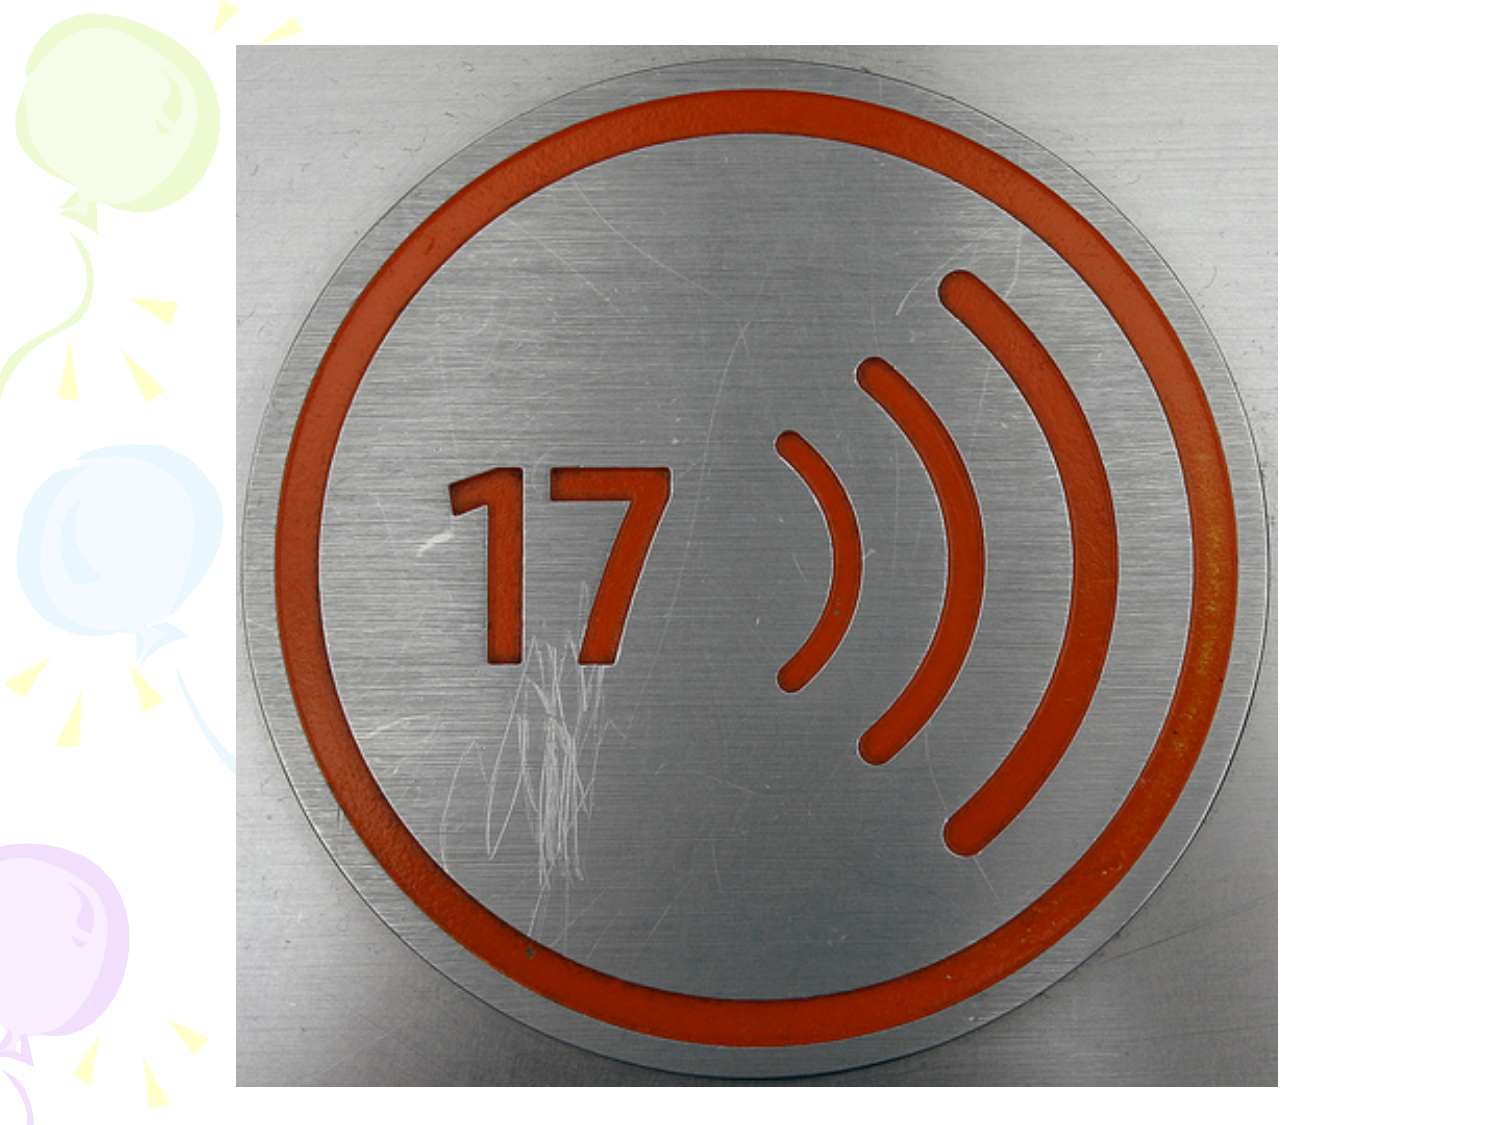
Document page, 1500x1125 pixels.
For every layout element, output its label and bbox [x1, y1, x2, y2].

picture [236, 45, 1278, 1087]
